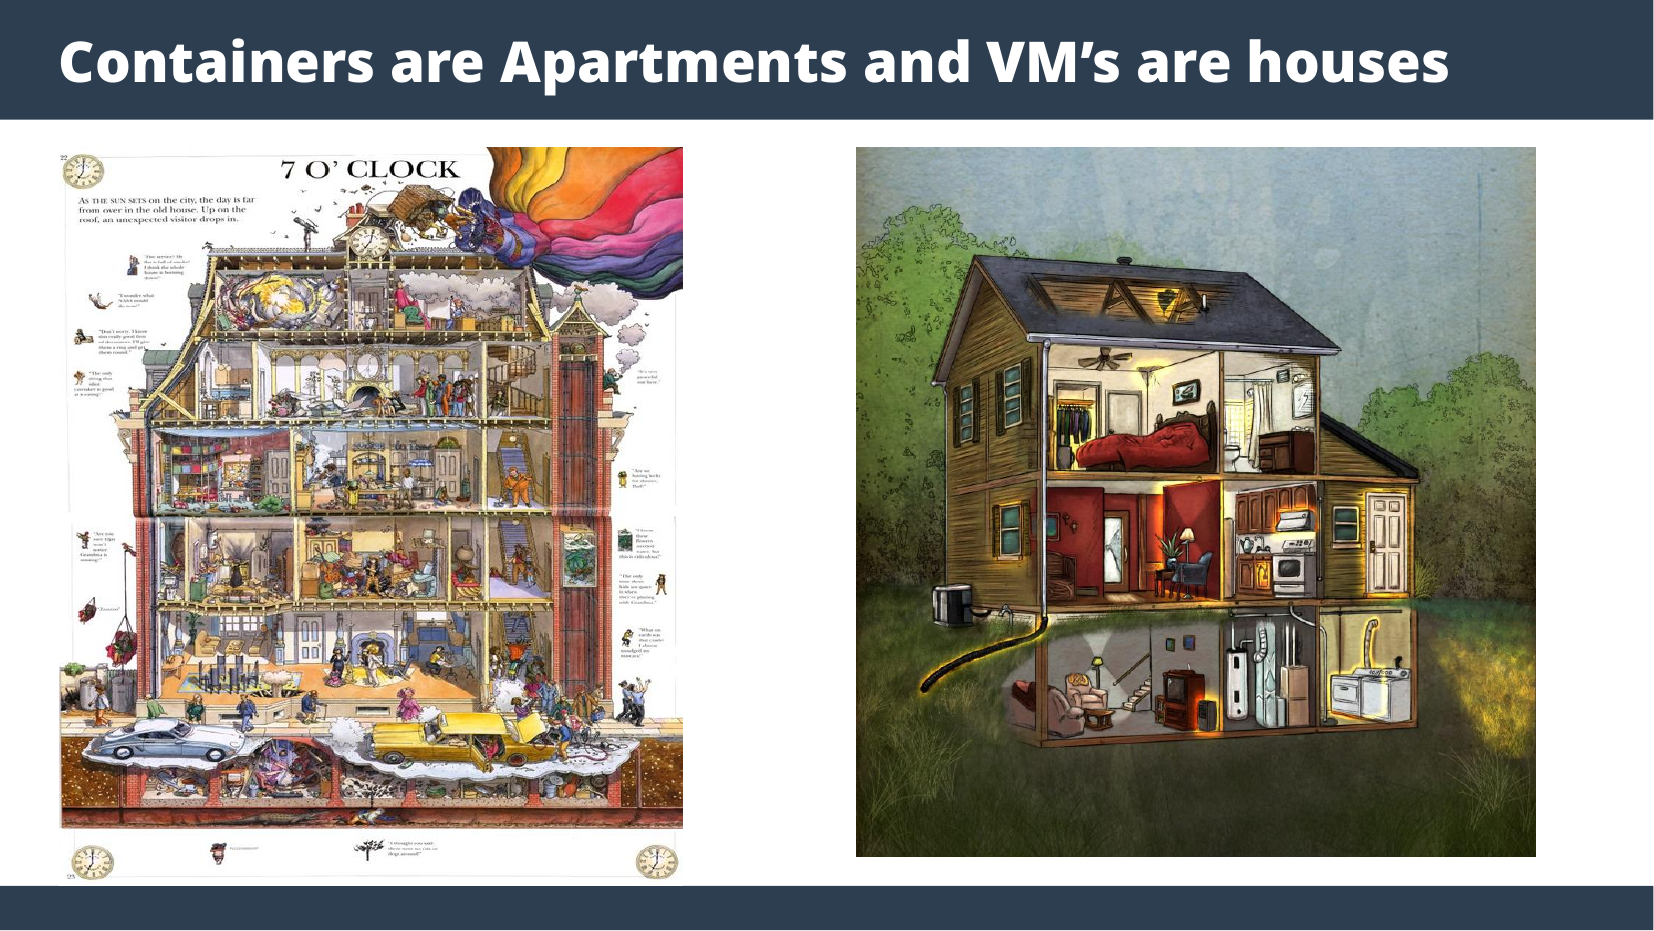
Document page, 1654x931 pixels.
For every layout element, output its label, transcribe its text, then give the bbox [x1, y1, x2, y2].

title Containers are Apartments and VM’s are houses [59, 1, 1595, 120]
picture [59, 147, 683, 886]
picture [856, 147, 1536, 857]
